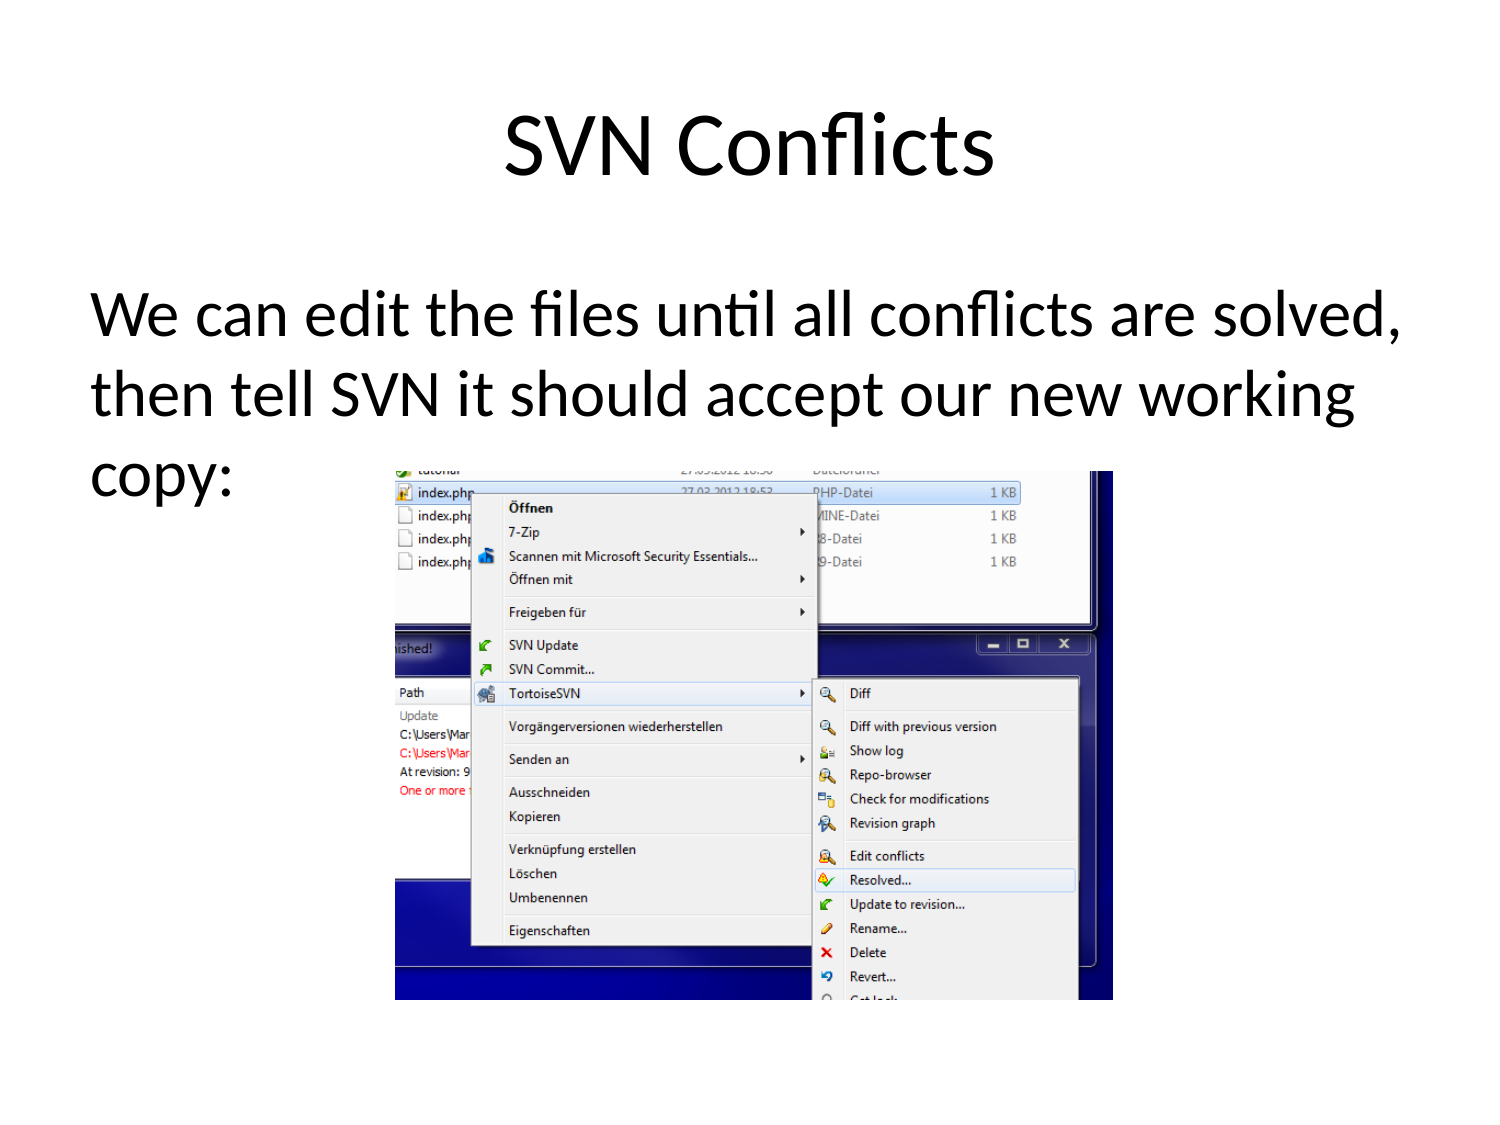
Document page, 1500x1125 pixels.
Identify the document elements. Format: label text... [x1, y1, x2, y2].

title SVN Conflicts [75, 45, 1426, 233]
list We can edit the files until all conflicts are solved, then tell SVN it should accept our new working copy: [75, 262, 1426, 1005]
picture [395, 471, 1113, 1000]
